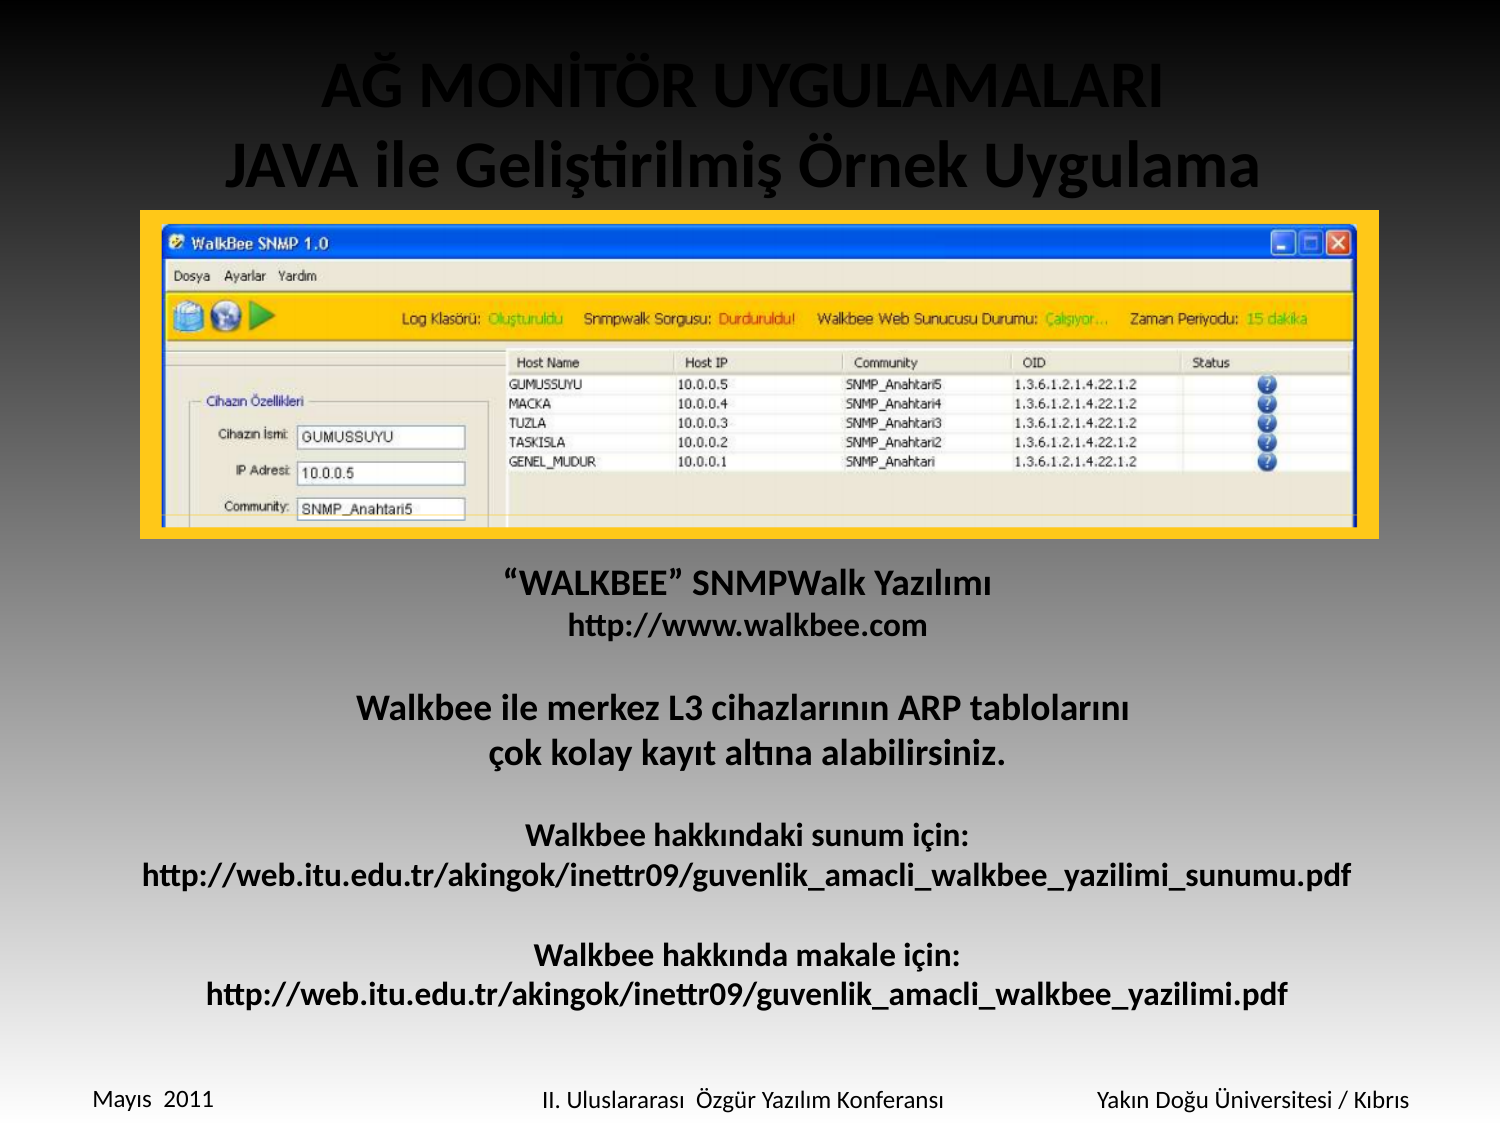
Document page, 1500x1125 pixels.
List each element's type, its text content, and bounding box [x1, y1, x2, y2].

text_box AĞ MONİTÖR UYGULAMALARI JAVA ile Geliştirilmiş Örnek Uygulama [76, 33, 1412, 369]
picture [140, 369, 1379, 539]
text_box “WALKBEE” SNMPWalk Yazılımı http://www.walkbee.com Walkbee ile merkez L3 cihazlarının ARP tablolarını çok kolay kayıt altına alabilirsiniz. Walkbee hakkındaki sunum için: http://web.itu.edu.tr/akingok/inettr09/guvenlik_amacli_walkbee_yazilimi_sunumu.pdf Walkbee hakkında makale için: http://web.itu.edu.tr/akingok/inettr09/guvenlik_amacli_walkbee_yazilimi.pdf [127, 550, 1369, 1125]
